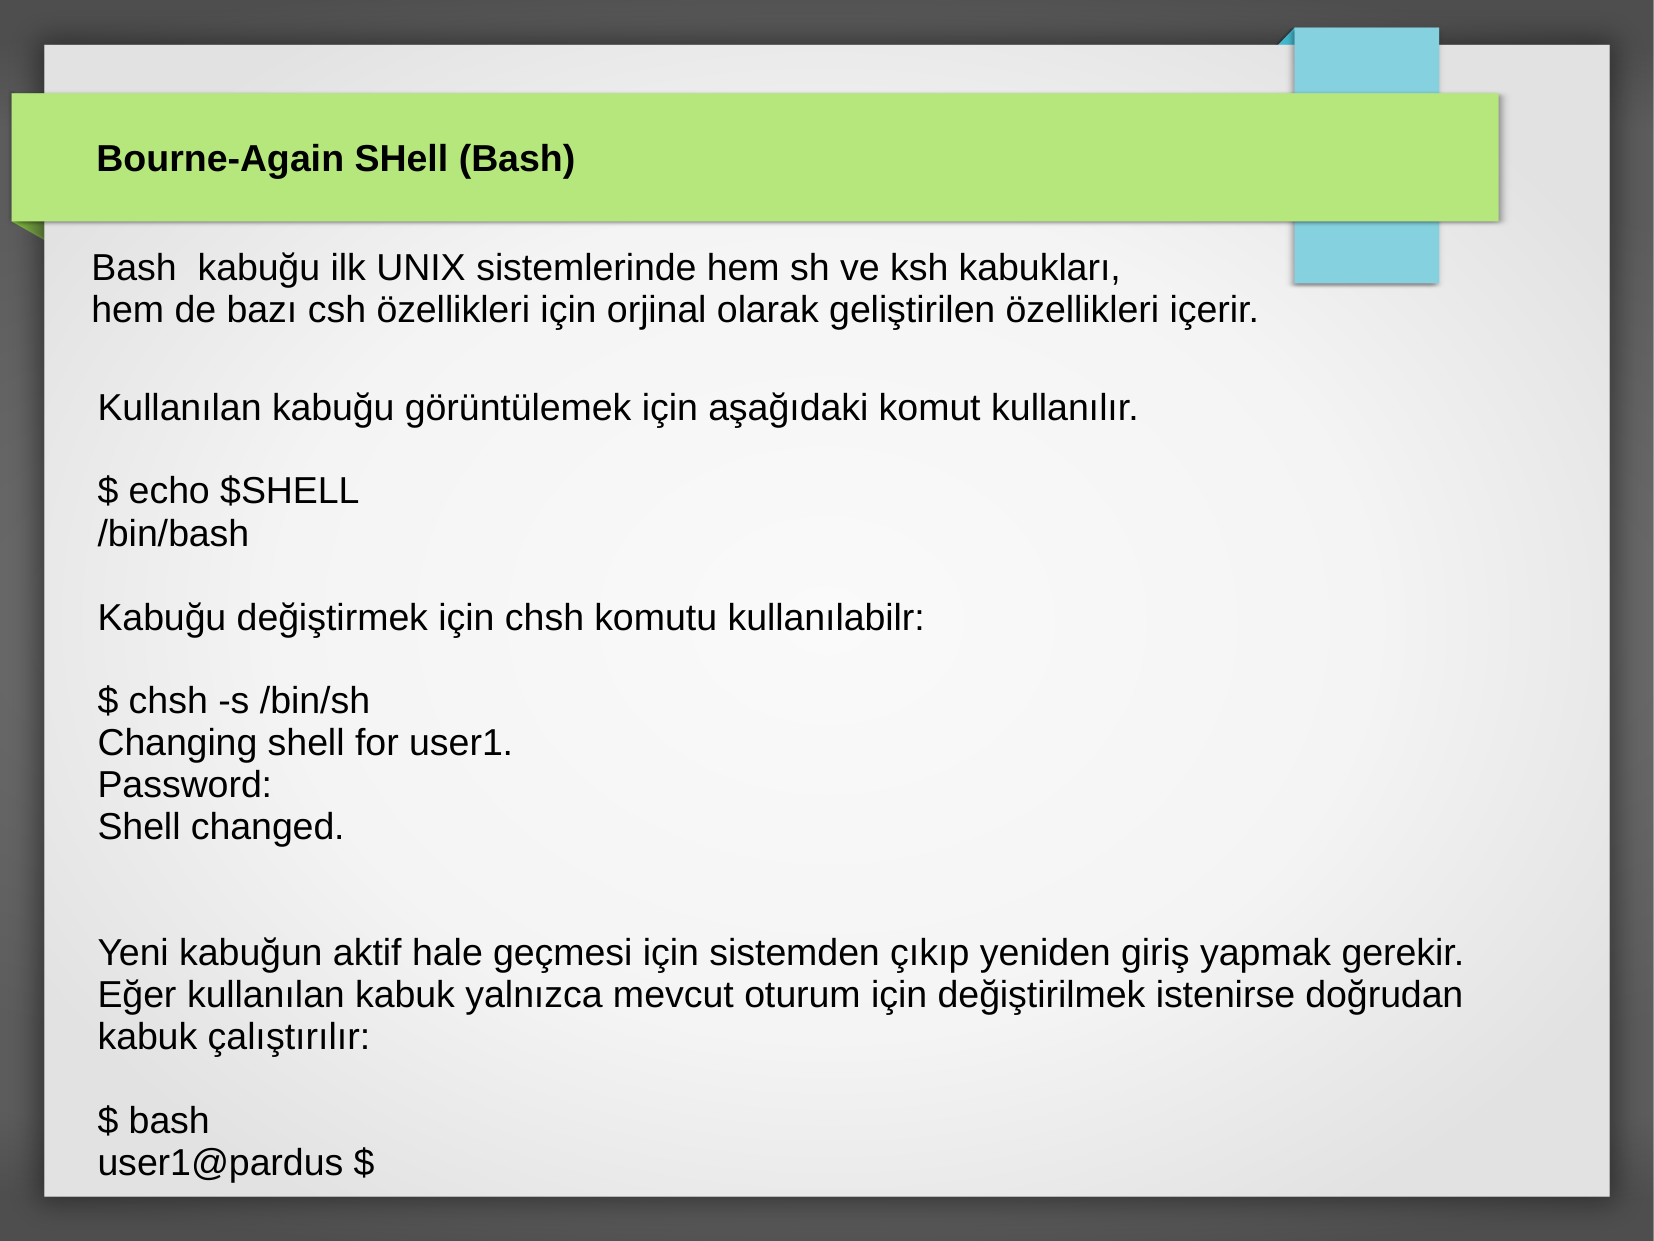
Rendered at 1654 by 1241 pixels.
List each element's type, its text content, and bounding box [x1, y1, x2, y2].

text_box Bourne-Again SHell (Bash) [81, 129, 591, 187]
picture [0, 0, 1654, 1241]
text_box Bash kabuğu ilk UNIX sistemlerinde hem sh ve ksh kabukları, hem de bazı csh özellikleri için orjinal olarak geliştirilen özellikleri içerir. [76, 239, 1275, 339]
text_box Kullanılan kabuğu görüntülemek için aşağıdaki komut kullanılır. $ echo $SHELL /bin/bash Kabuğu değiştirmek için chsh komutu kullanılabilr: $ chsh -s /bin/sh Changing shell for user1. Password: Shell changed. Yeni kabuğun aktif hale geçmesi için sistemden çıkıp yeniden giriş yapmak gerekir. Eğer kullanılan kabuk yalnızca mevcut oturum için değiştirilmek istenirse doğrudan kabuk çalıştırılır: $ bash user1@pardus $ [82, 336, 1523, 1192]
